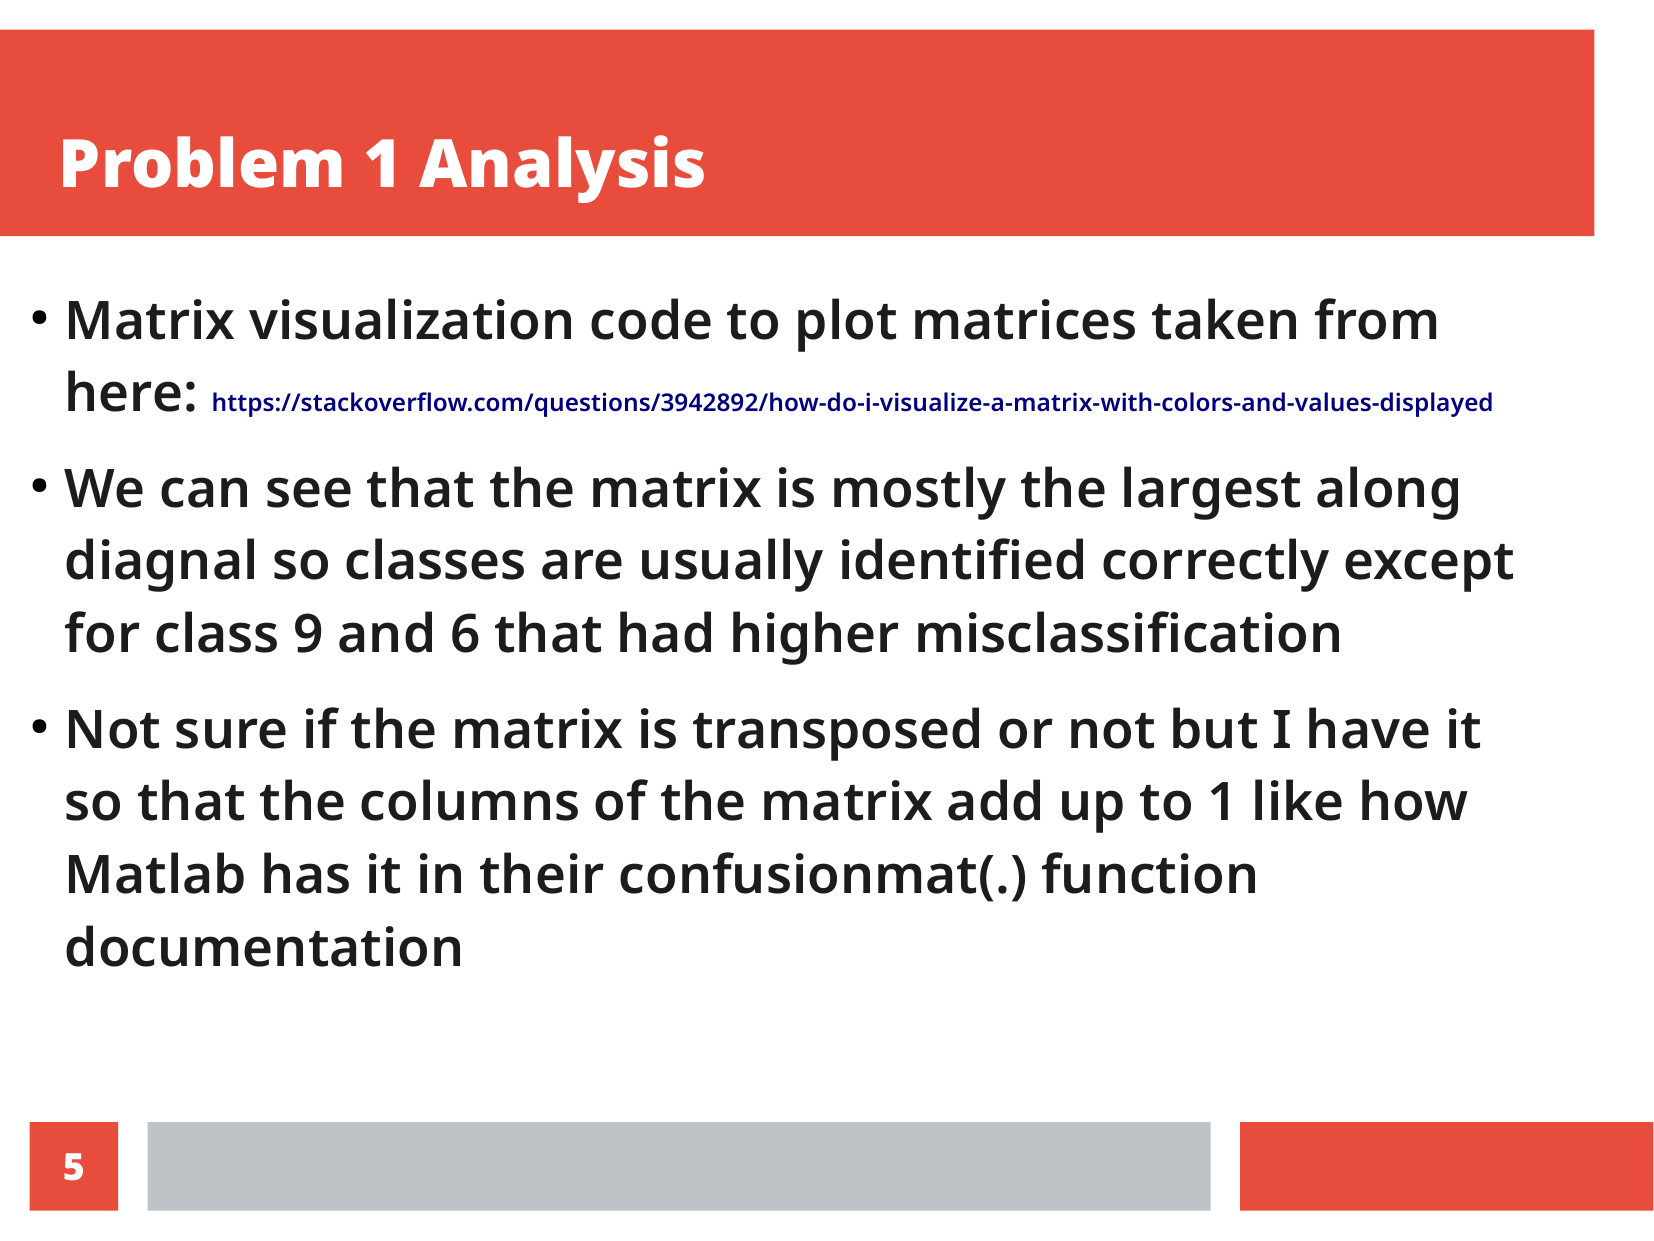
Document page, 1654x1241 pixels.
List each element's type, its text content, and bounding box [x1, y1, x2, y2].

list Matrix visualization code to plot matrices taken from here: https://stackoverflow.com/questions/3942892/how-do-i-visualize-a-matrix-with-colors-and-values-displayed We can see that the matrix is mostly the largest along diagnal so classes are usually identified correctly except for class 9 and 6 that had higher misclassification Not sure if the matrix is transposed or not but I have it so that the columns of the matrix add up to 1 like how Matlab has it in their confusionmat(.) function documentation [30, 282, 1536, 1051]
title Problem 1 Analysis [59, 59, 1595, 207]
